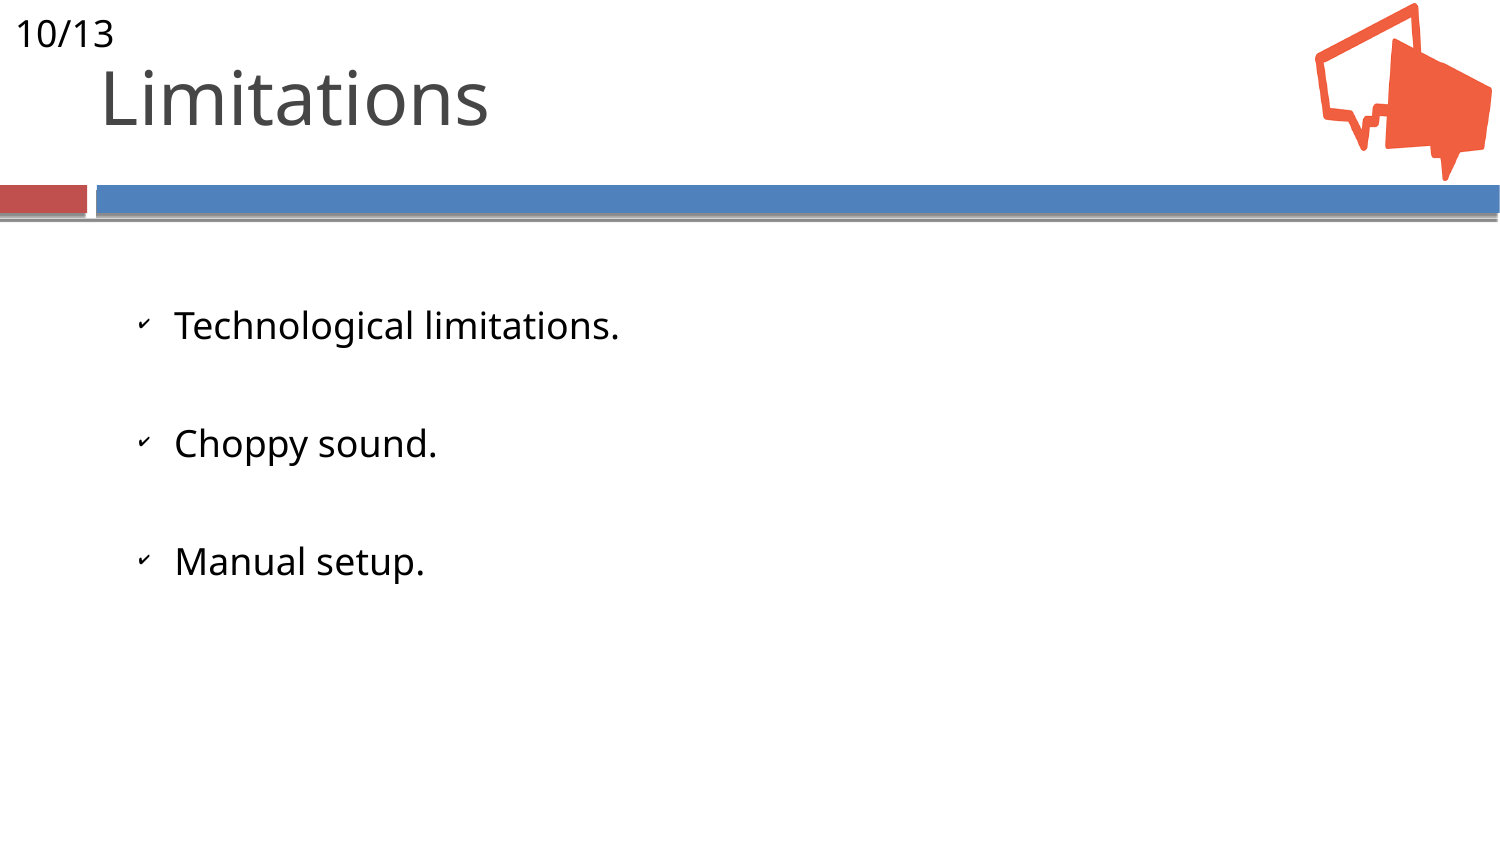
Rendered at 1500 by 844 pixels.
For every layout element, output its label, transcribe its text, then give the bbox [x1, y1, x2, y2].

text_box 10/13 [0, 0, 151, 64]
text_box Choppy sound. [124, 410, 793, 475]
picture [1315, 3, 1492, 181]
text_box Limitations [99, 13, 1315, 179]
text_box Manual setup. [124, 528, 793, 593]
text_box Technological limitations. [123, 292, 793, 356]
